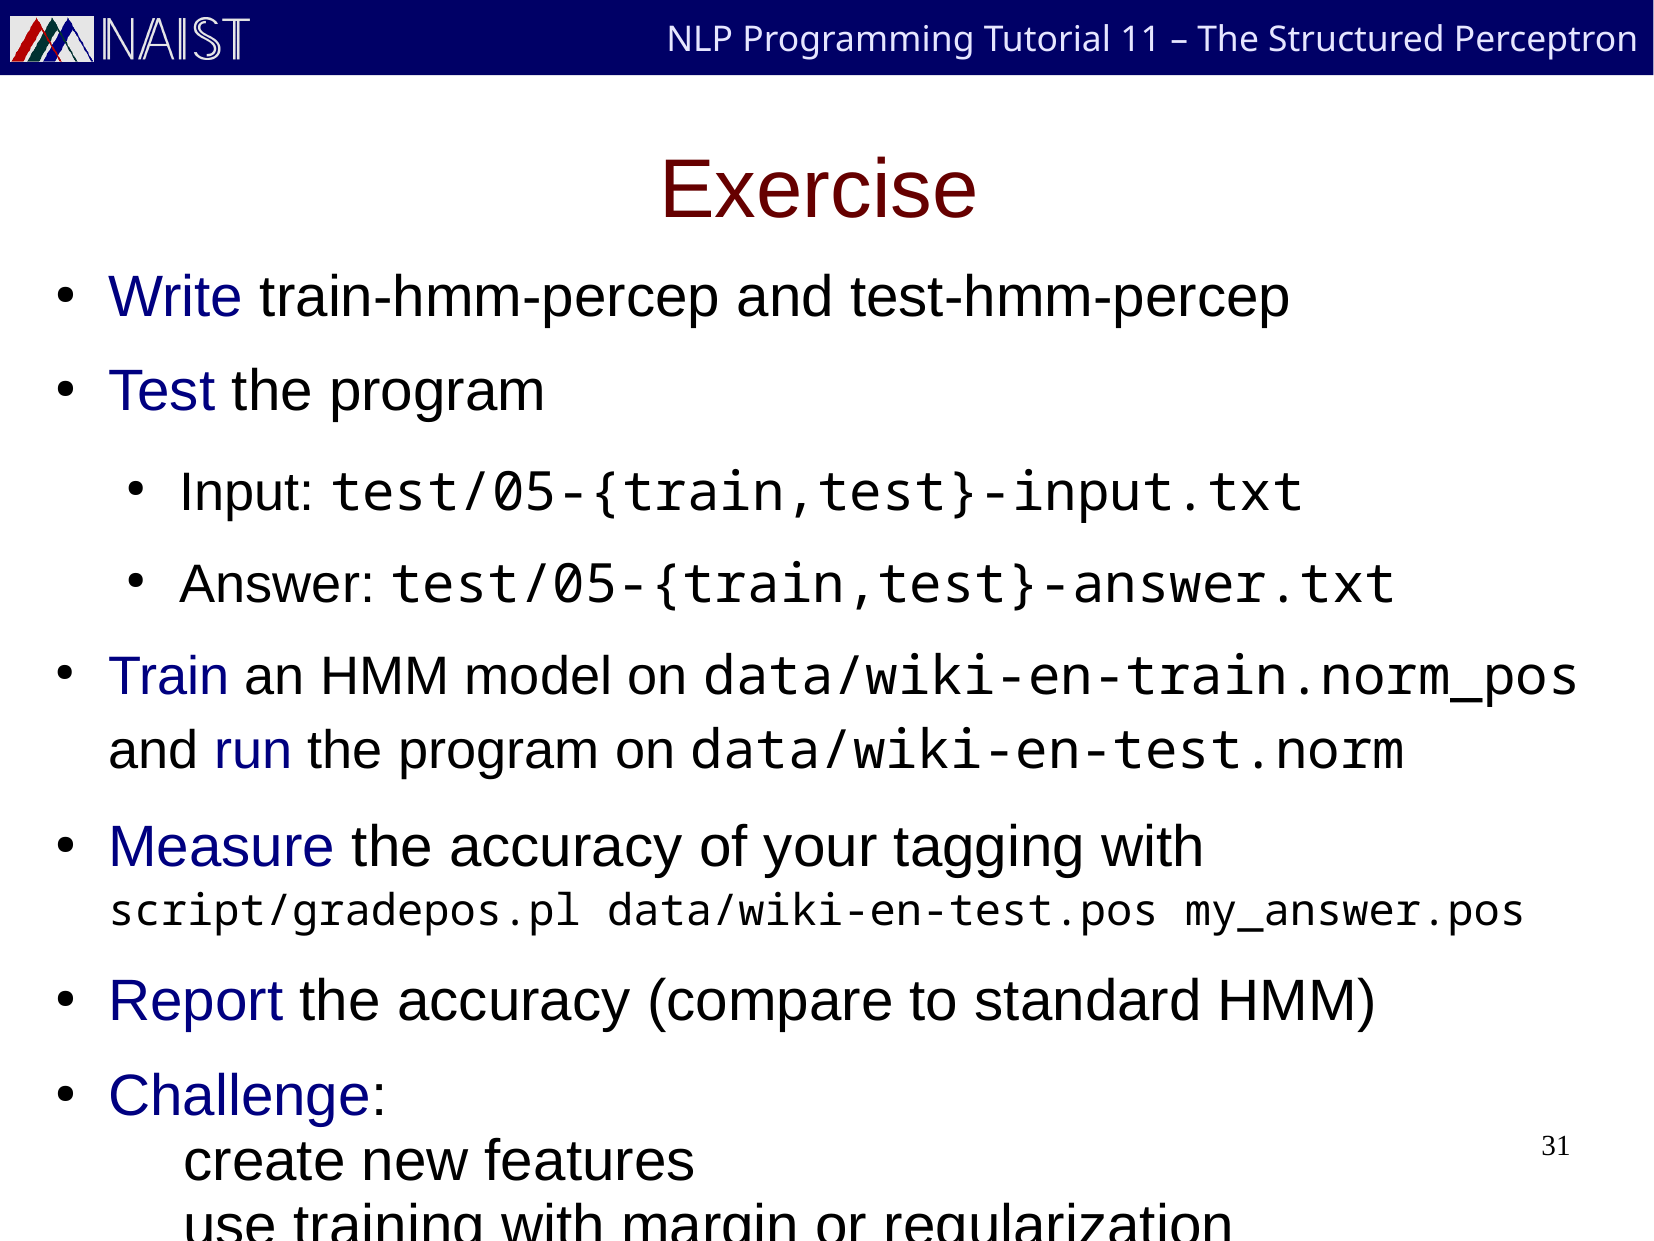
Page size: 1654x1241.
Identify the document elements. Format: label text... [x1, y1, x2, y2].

title Exercise [75, 92, 1564, 263]
picture [10, 16, 94, 62]
picture [102, 17, 251, 60]
list Write train-hmm-percep and test-hmm-percep Test the program Input: test/05-{train,test}-input.txt Answer: test/05-{train,test}-answer.txt Train an HMM model on data/wiki-en-train.norm_pos and run the program on data/wiki-en-test.norm Measure the accuracy of your tagging with script/gradepos.pl data/wiki-en-test.pos my_answer.pos Report the accuracy (compare to standard HMM) Challenge: create new features use training with margin or regularization [37, 263, 1654, 1215]
